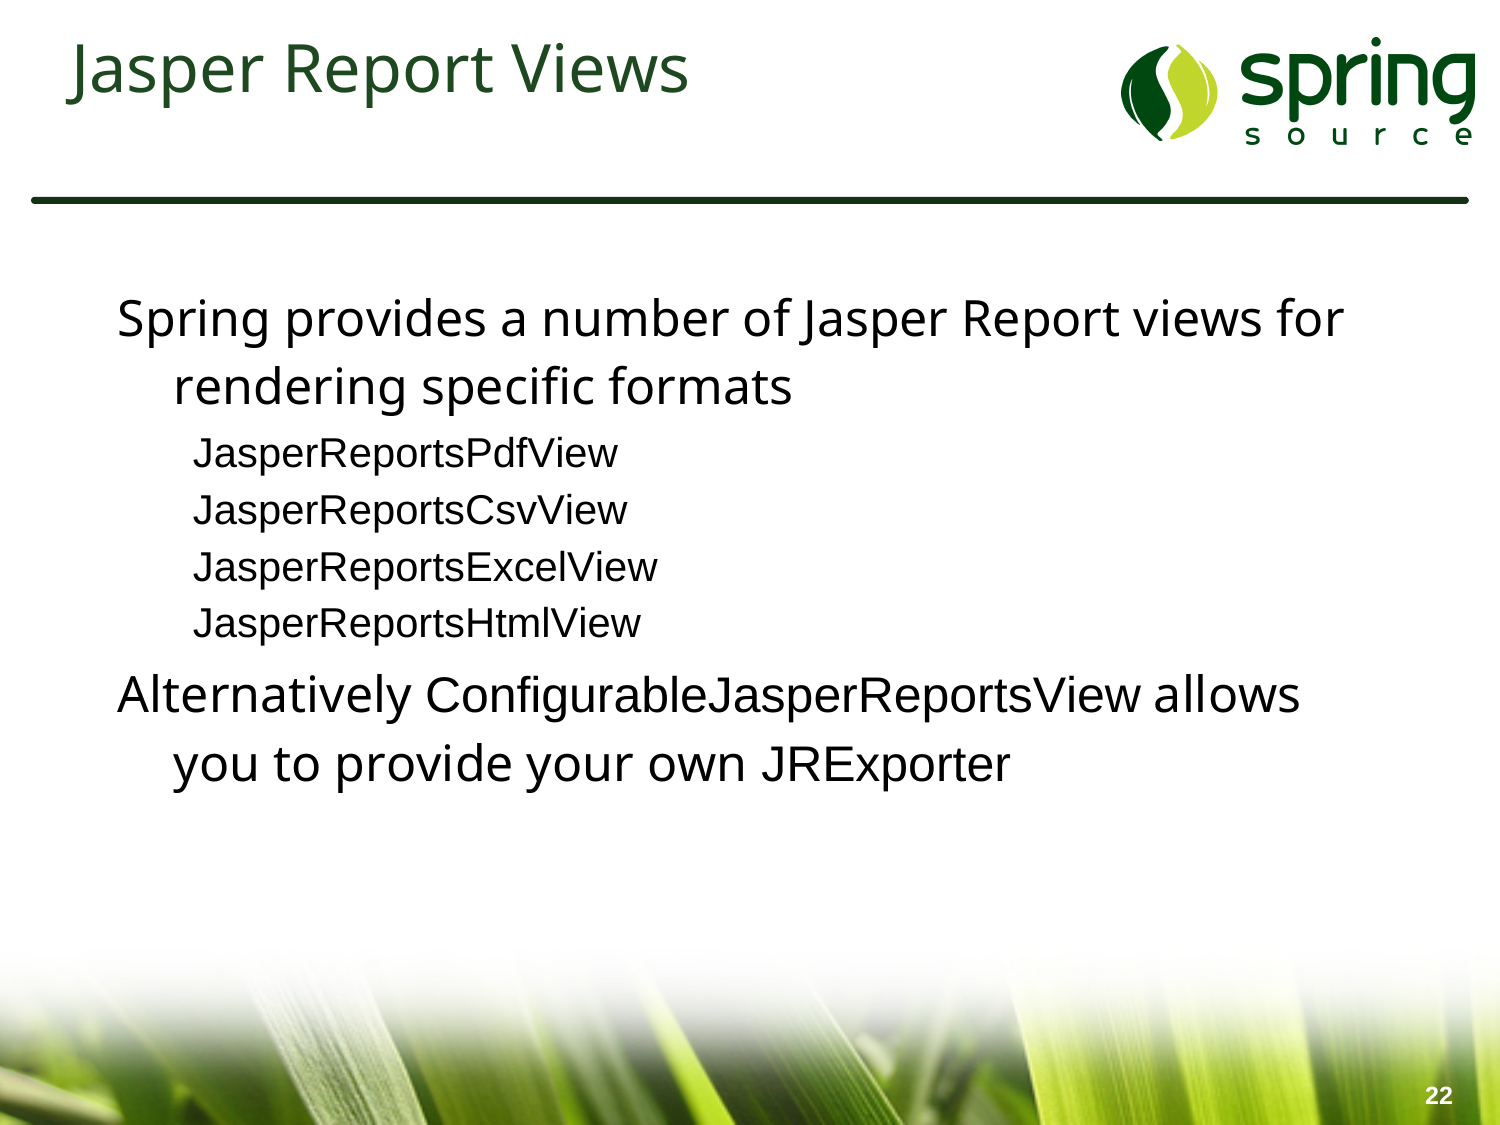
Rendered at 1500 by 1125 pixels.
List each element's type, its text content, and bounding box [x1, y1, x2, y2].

title Jasper Report Views [56, 13, 1089, 176]
list Spring provides a number of Jasper Report views for rendering specific formats JasperReportsPdfView JasperReportsCsvView JasperReportsExcelView JasperReportsHtmlView Alternatively ConfigurableJasperReportsView allows you to provide your own JRExporter [103, 275, 1394, 938]
picture [0, 944, 1500, 1125]
picture [1121, 37, 1475, 145]
